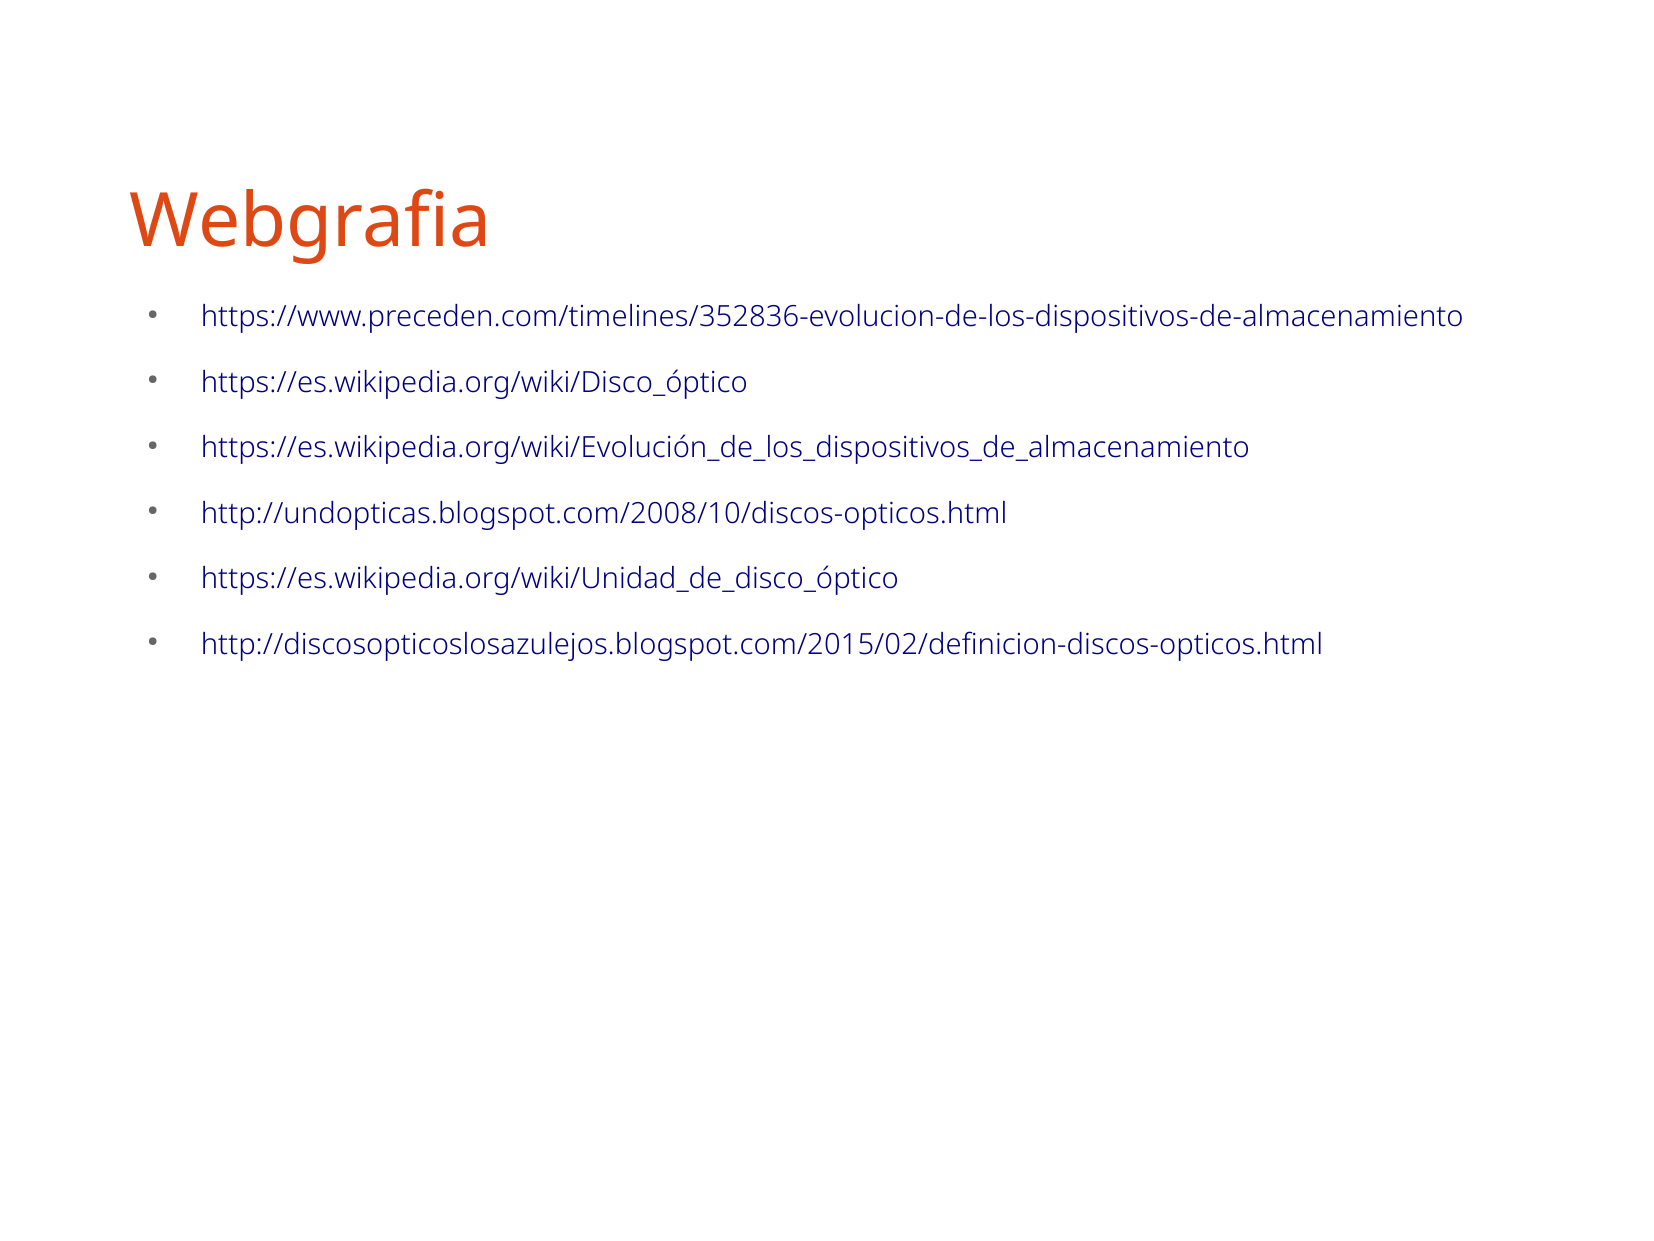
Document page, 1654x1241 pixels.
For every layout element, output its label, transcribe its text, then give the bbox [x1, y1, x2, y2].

title Webgrafia [129, 153, 1518, 281]
list https://www.preceden.com/timelines/352836-evolucion-de-los-dispositivos-de-almacenamiento https://es.wikipedia.org/wiki/Disco_óptico https://es.wikipedia.org/wiki/Evolución_de_los_dispositivos_de_almacenamiento http://undopticas.blogspot.com/2008/10/discos-opticos.html https://es.wikipedia.org/wiki/Unidad_de_disco_óptico http://discosopticoslosazulejos.blogspot.com/2015/02/definicion-discos-opticos.html [129, 295, 1518, 1010]
